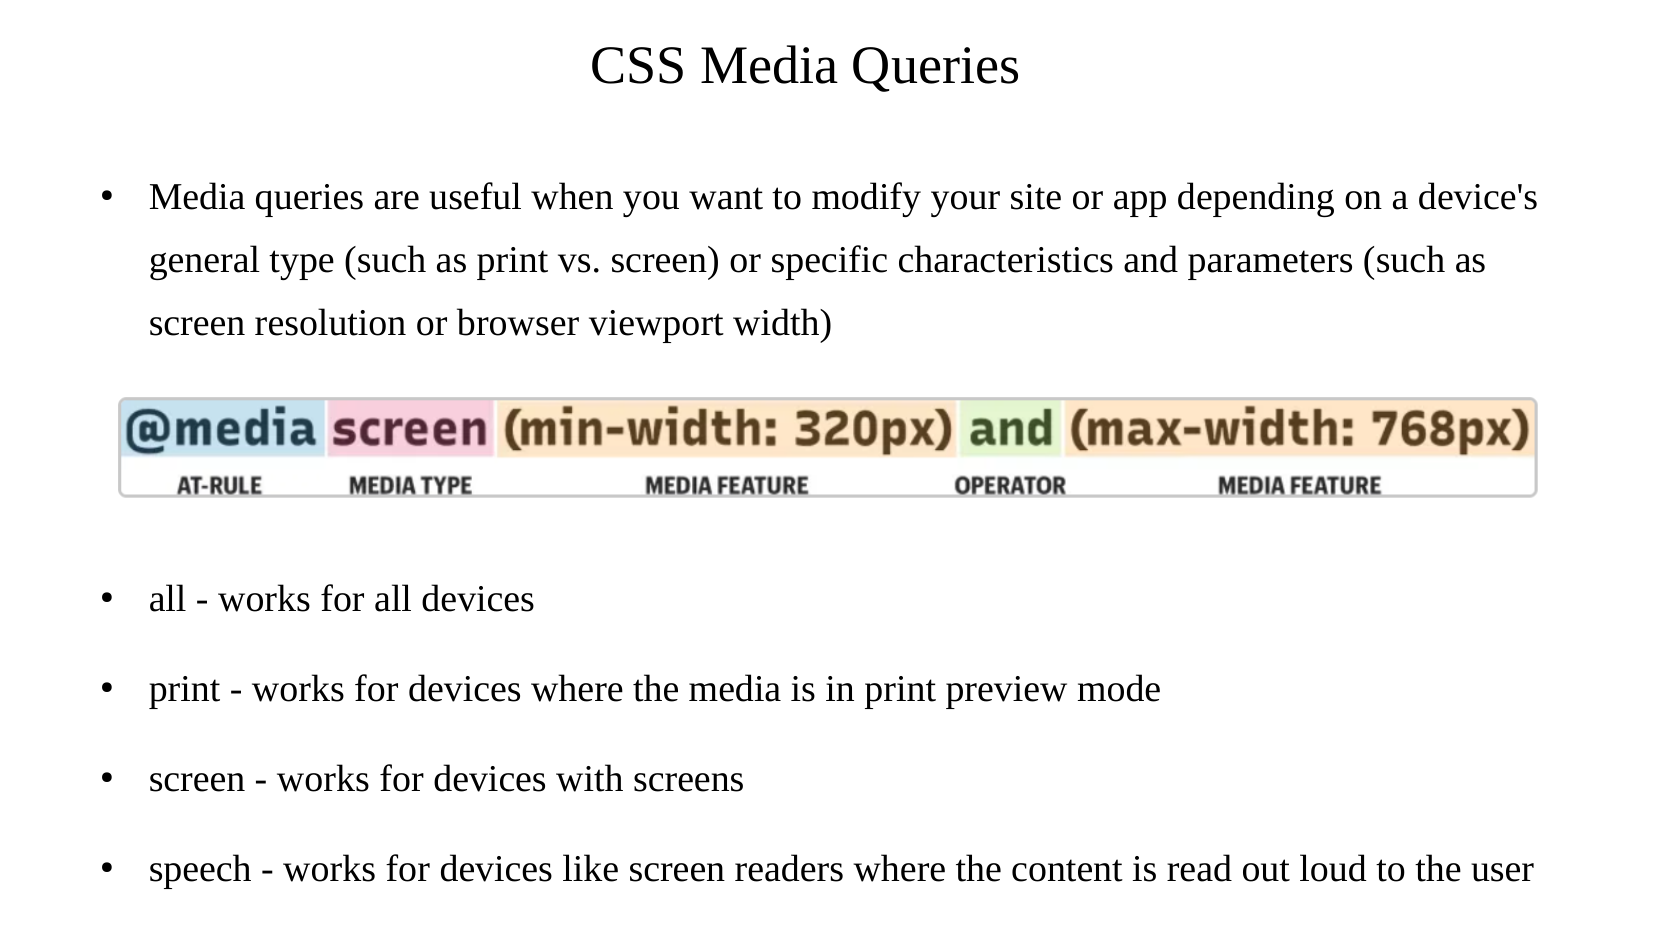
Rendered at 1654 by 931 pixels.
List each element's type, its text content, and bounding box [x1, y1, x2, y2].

picture [116, 394, 1543, 503]
title CSS Media Queries [61, 0, 1550, 144]
list Media queries are useful when you want to modify your site or app depending on a device's general type (such as print vs. screen) or specific characteristics and parameters (such as screen resolution or browser viewport width) . all - works for all devices print - works for devices where the media is in print preview mode screen - works for devices with screens speech - works for devices like screen readers where the content is read out loud to the user [84, 154, 1573, 931]
